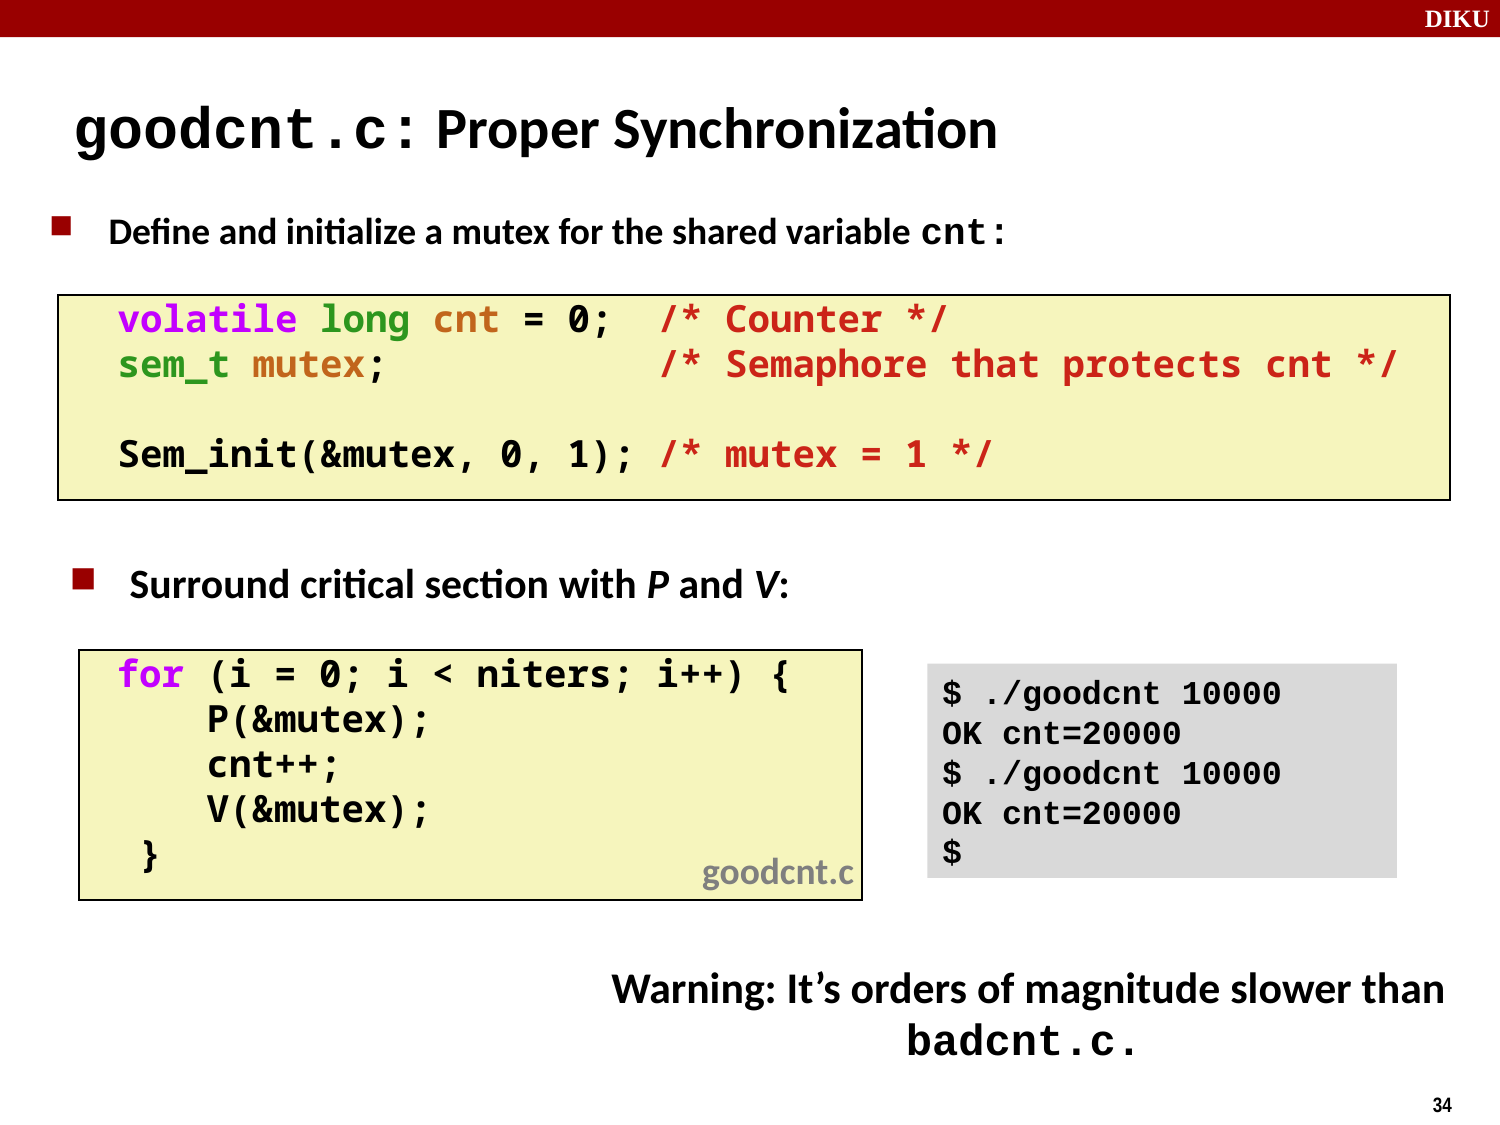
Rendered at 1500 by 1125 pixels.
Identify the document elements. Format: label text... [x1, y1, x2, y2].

text_box Define and initialize a mutex for the shared variable cnt: [37, 199, 1401, 275]
text_box goodcnt.c [687, 839, 870, 900]
text_box Warning: It’s orders of magnitude slower than badcnt.c. [587, 951, 1471, 1087]
text_box Surround critical section with P and V: [58, 549, 1422, 626]
text_box goodcnt.c: Proper Synchronization [58, 62, 1304, 188]
text_box for (i = 0; i < niters; i++) { P(&mutex); cnt++; V(&mutex); } [79, 649, 863, 900]
text_box volatile long cnt = 0; /* Counter */ sem_t mutex; /* Semaphore that protects cnt */ Sem_init(&mutex, 0, 1); /* mutex = 1 */ [57, 294, 1450, 500]
text_box $ ./goodcnt 10000 OK cnt=20000 $ ./goodcnt 10000 OK cnt=20000 $ [927, 663, 1397, 878]
